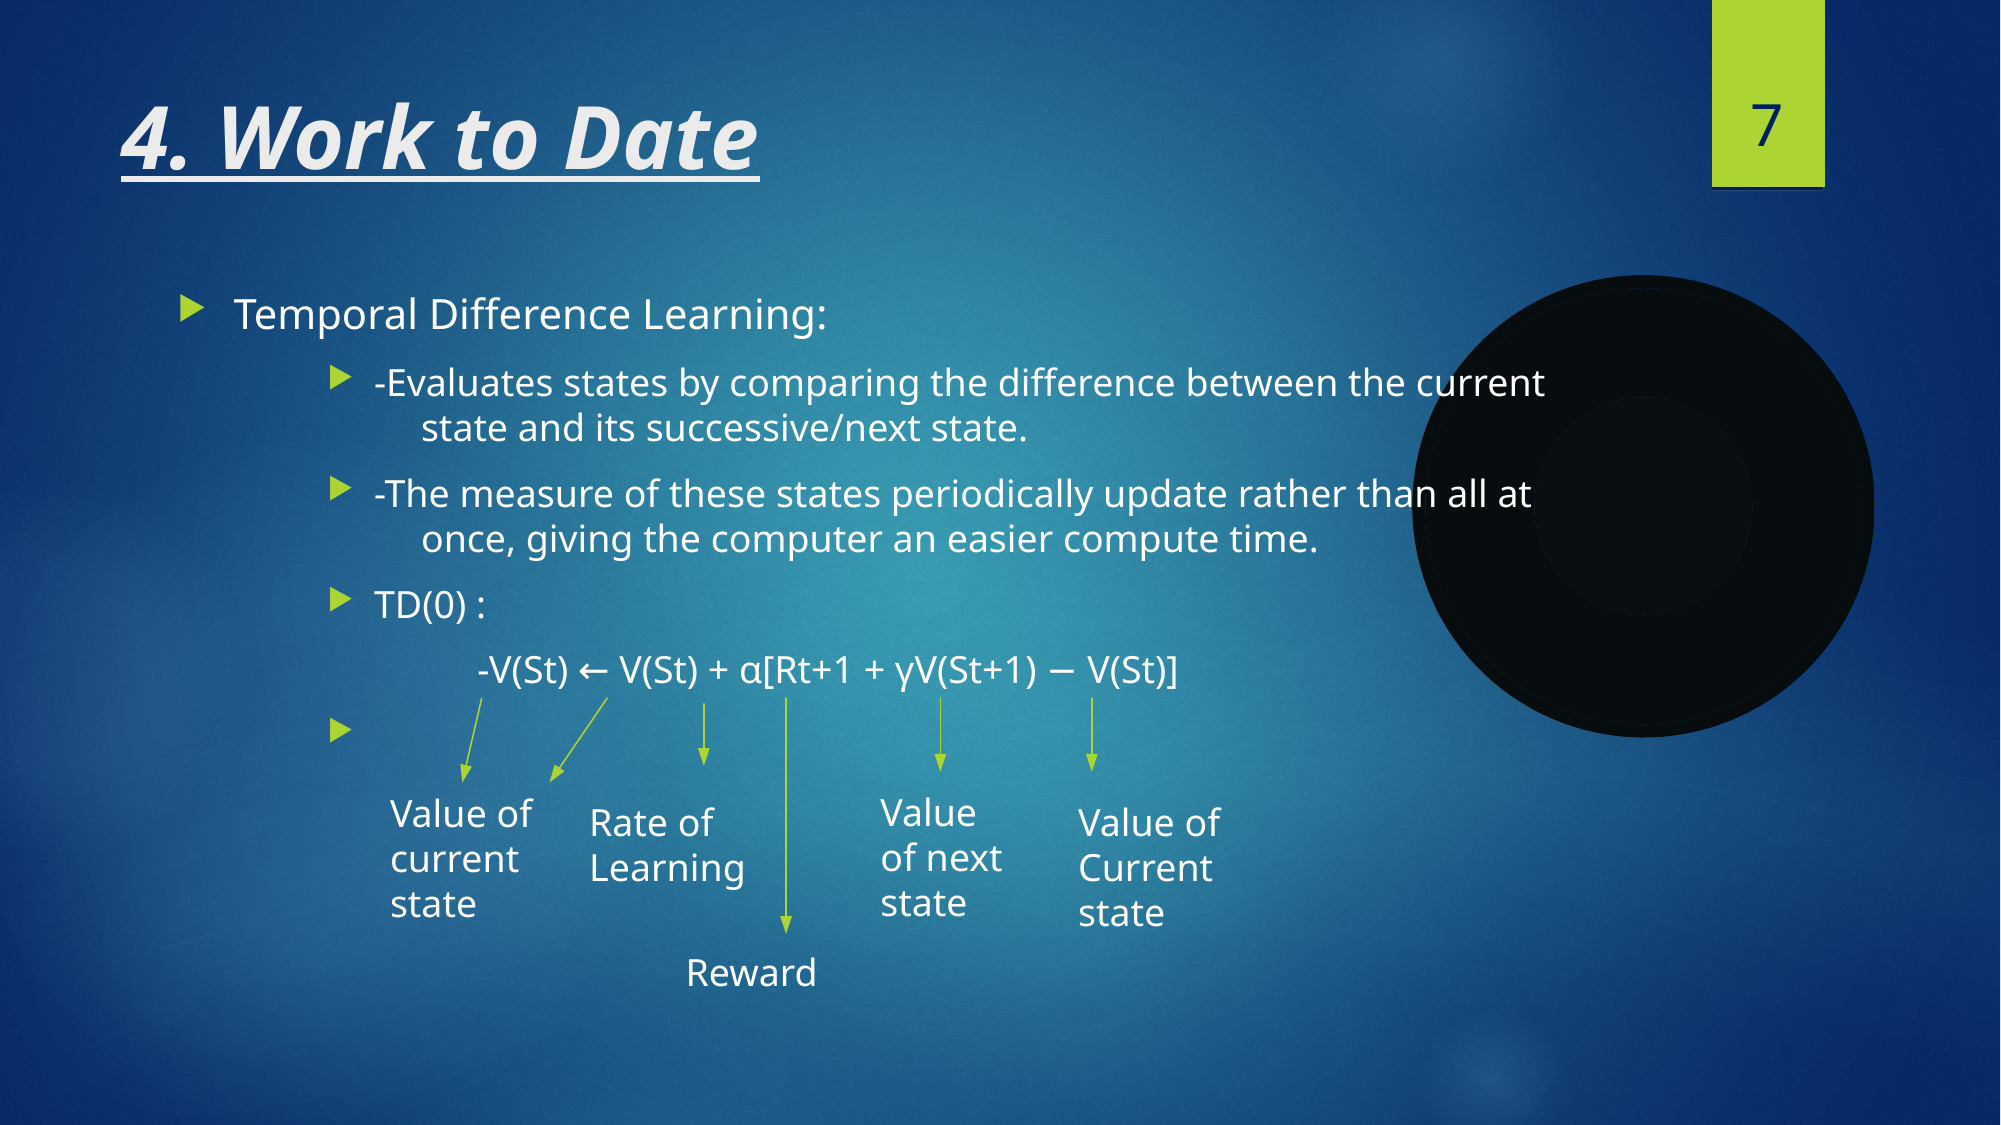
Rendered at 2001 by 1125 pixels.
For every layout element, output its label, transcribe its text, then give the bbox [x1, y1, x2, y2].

text_box Value of Current state [1063, 791, 1238, 989]
text_box Rate of Learning [574, 791, 768, 898]
title 4. Work to Date [106, 74, 1649, 305]
text_box 7 [1698, 48, 1836, 175]
text_box Value of next state [865, 781, 1030, 933]
text_box Reward [670, 941, 850, 1002]
list Temporal Difference Learning: -Evaluates states by comparing the difference between the current state and its successive/next state. -The measure of these states periodically update rather than all at once, giving the computer an easier compute time. TD(0) : -V(St) ← V(St) + α[Rt+1 + γV(St+1) − V(St)] [162, 280, 1630, 1051]
text_box Value of current state [374, 782, 550, 980]
